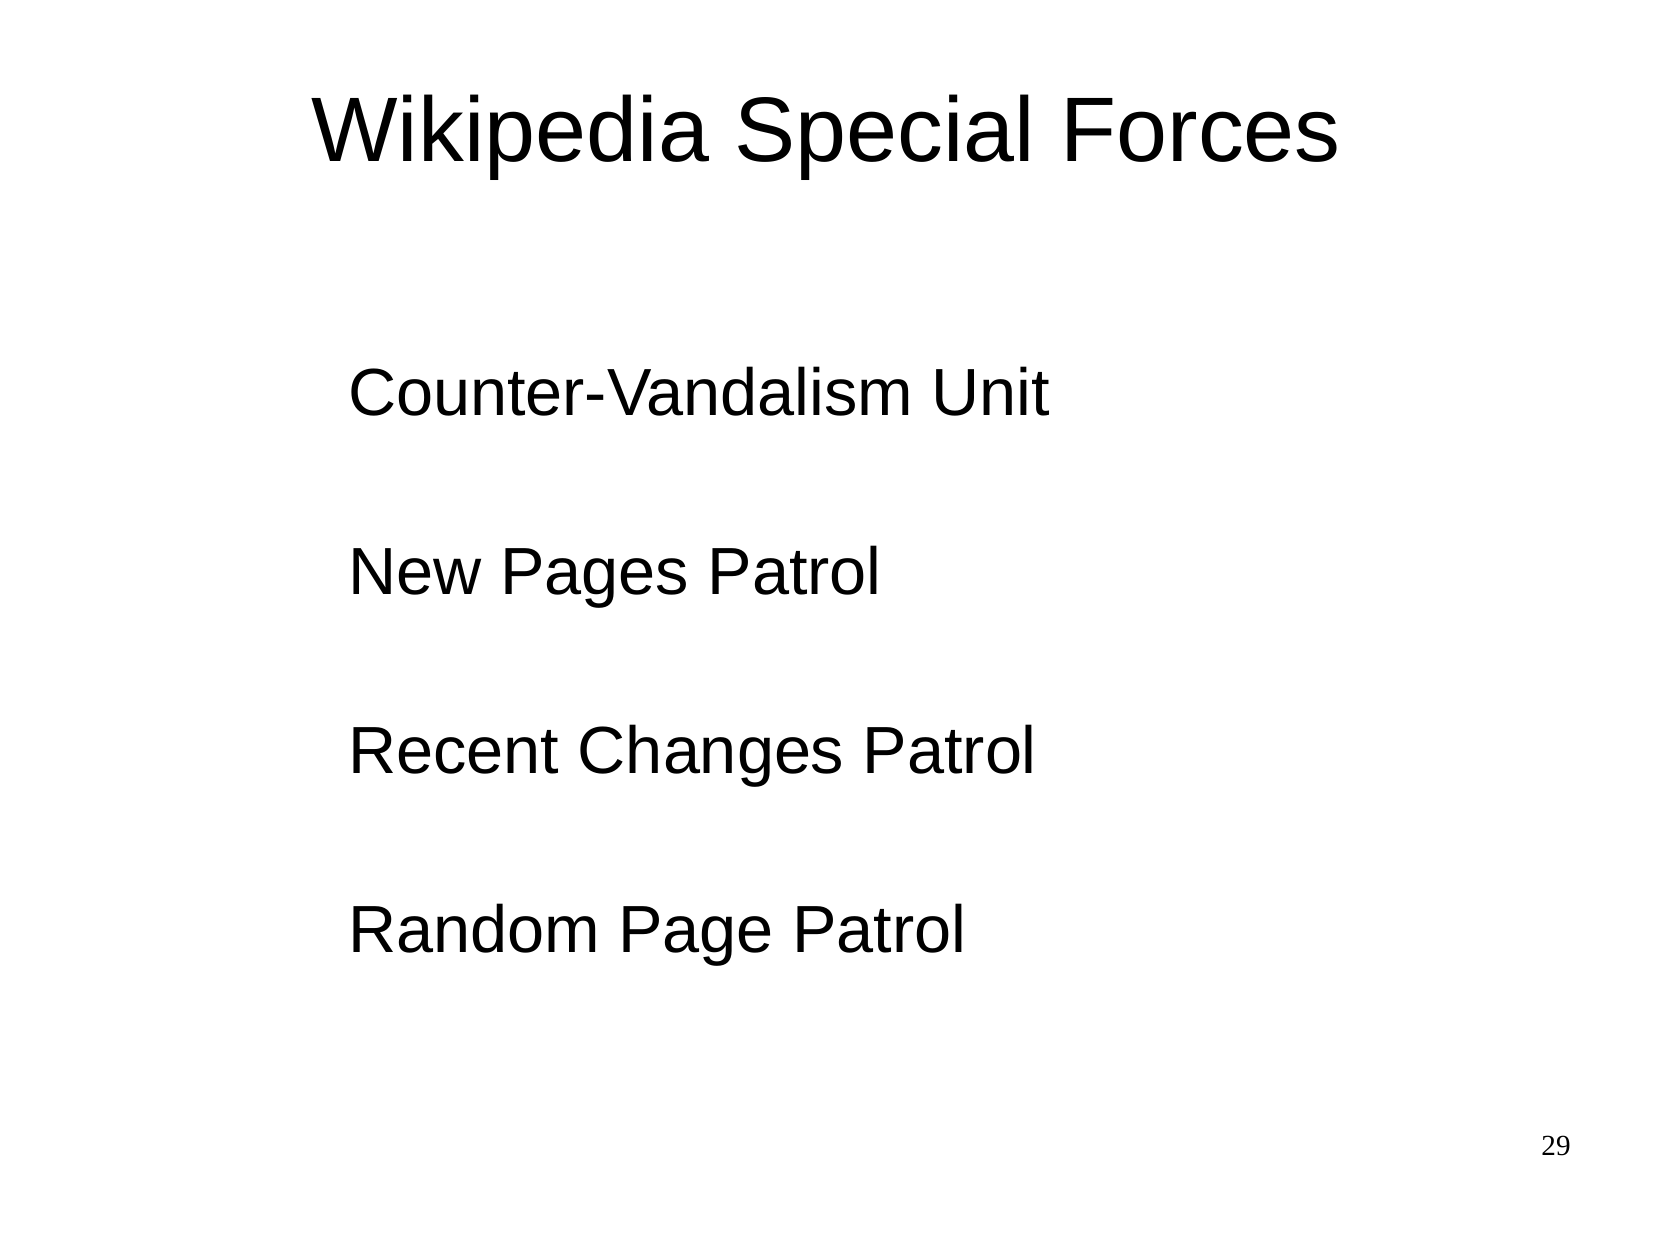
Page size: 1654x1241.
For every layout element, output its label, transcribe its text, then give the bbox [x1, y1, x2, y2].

title Wikipedia Special Forces [82, 25, 1571, 233]
list Counter-Vandalism Unit New Pages Patrol Recent Changes Patrol Random Page Patrol [330, 355, 1325, 968]
